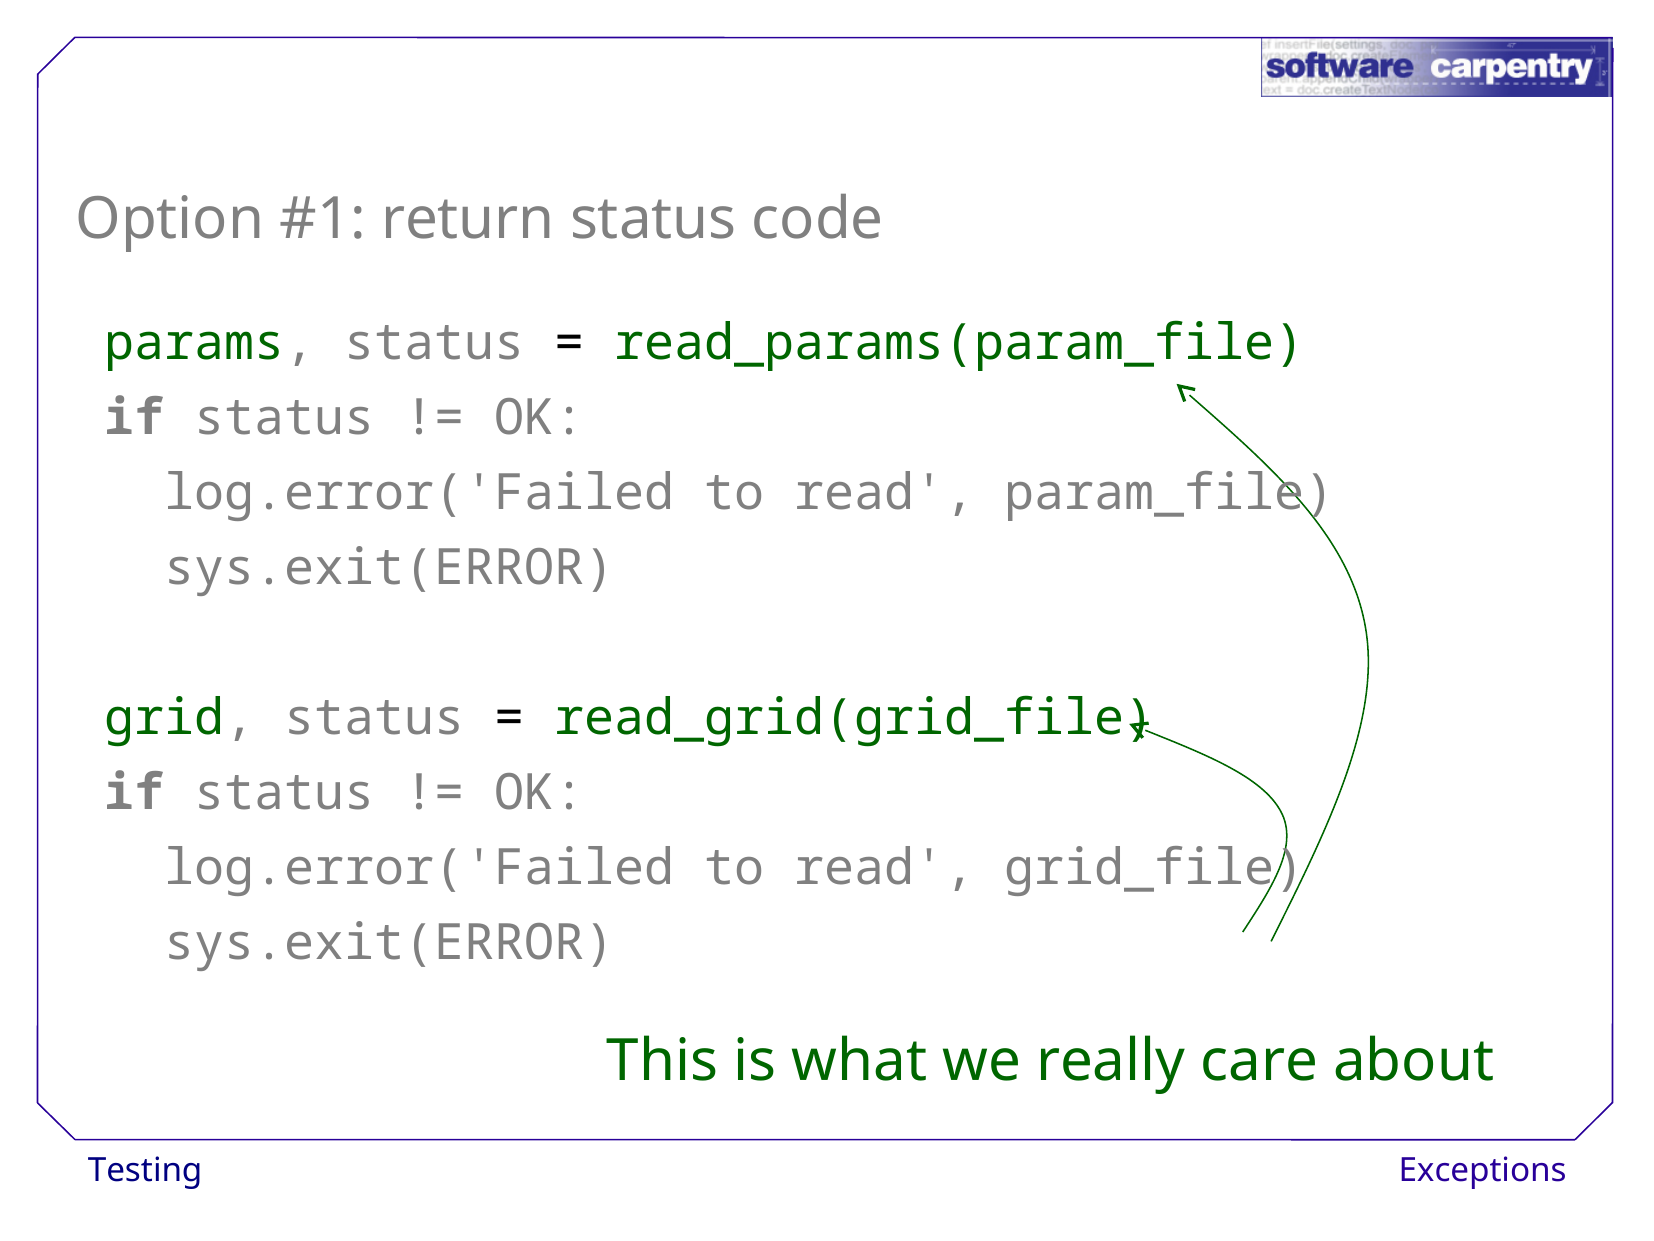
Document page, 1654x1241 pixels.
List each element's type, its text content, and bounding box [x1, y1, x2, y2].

text_box params, status = read_params(param_file) if status != OK: log.error('Failed to read', param_file) sys.exit(ERROR) grid, status = read_grid(grid_file) if status != OK: log.error('Failed to read', grid_file) sys.exit(ERROR) [89, 287, 1512, 1037]
text_box Option #1: return status code [60, 138, 1049, 259]
text_box This is what we really care about [592, 979, 1654, 1100]
picture [1261, 39, 1613, 97]
